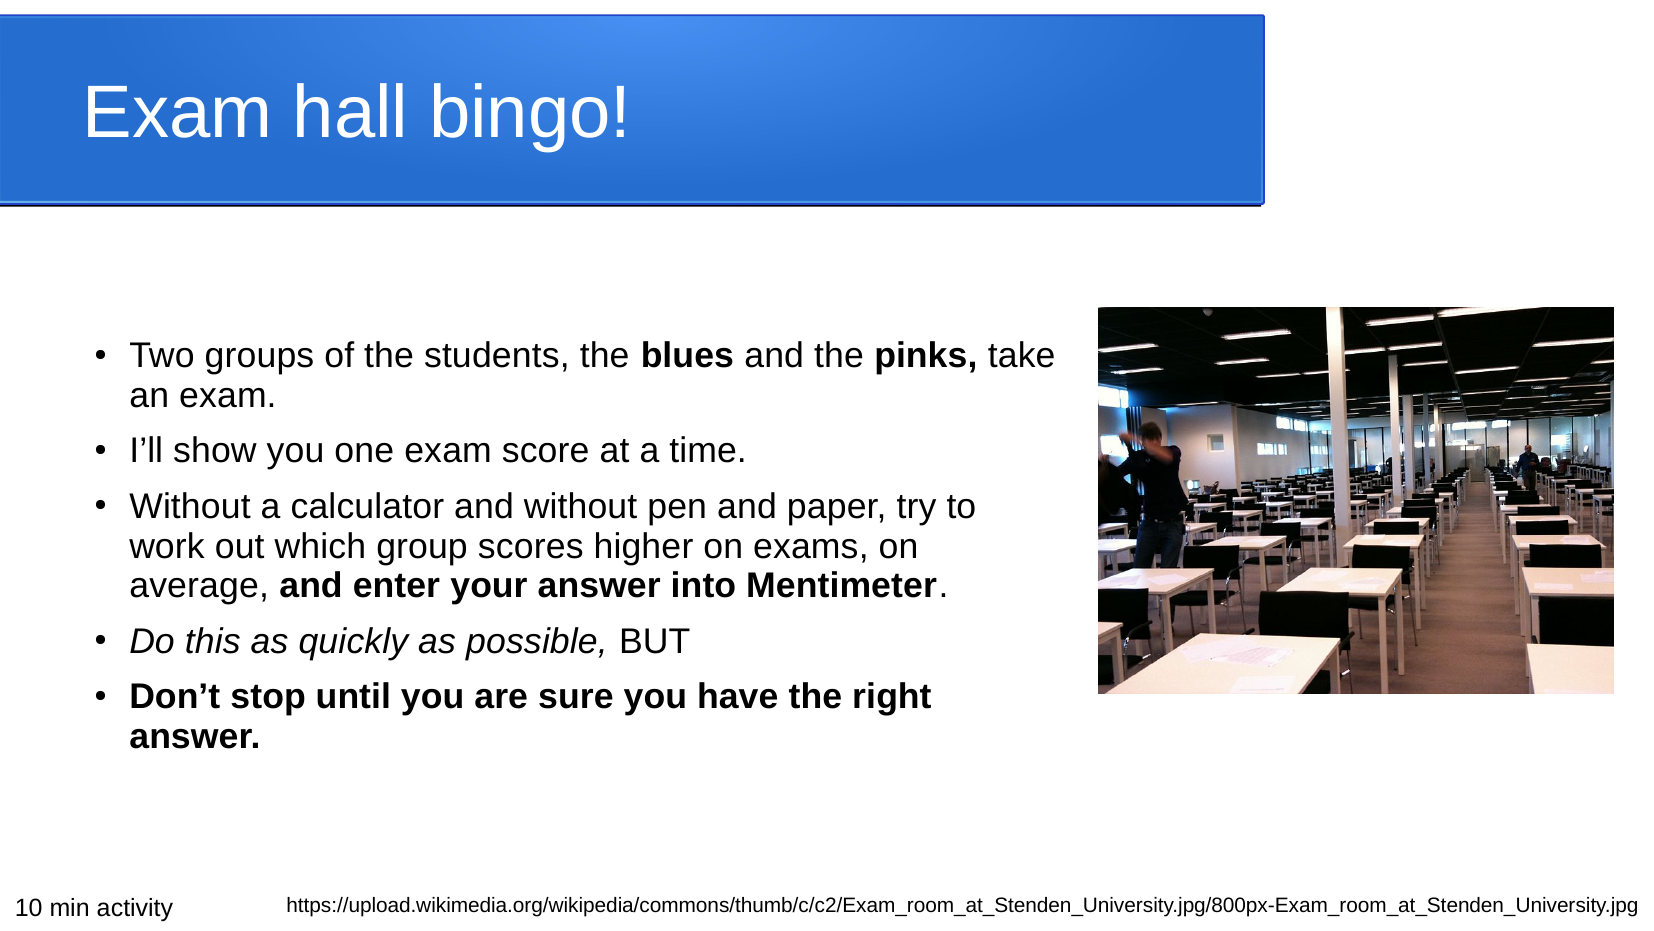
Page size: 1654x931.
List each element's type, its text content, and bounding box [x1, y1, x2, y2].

title Exam hall bingo! [82, 35, 1235, 189]
picture [1098, 307, 1614, 694]
list Two groups of the students, the blues and the pinks, take an exam. I’ll show you one exam score at a time. Without a calculator and without pen and paper, try to work out which group scores higher on exams, on average, and enter your answer into Mentimeter. Do this as quickly as possible, BUT Don’t stop until you are sure you have the right answer. [82, 224, 1063, 764]
text_box https://upload.wikimedia.org/wikipedia/commons/thumb/c/c2/Exam_room_at_Stenden_University.jpg/800px-Exam_room_at_Stenden_University.jpg [271, 885, 1654, 926]
text_box 10 min activity [0, 885, 201, 929]
